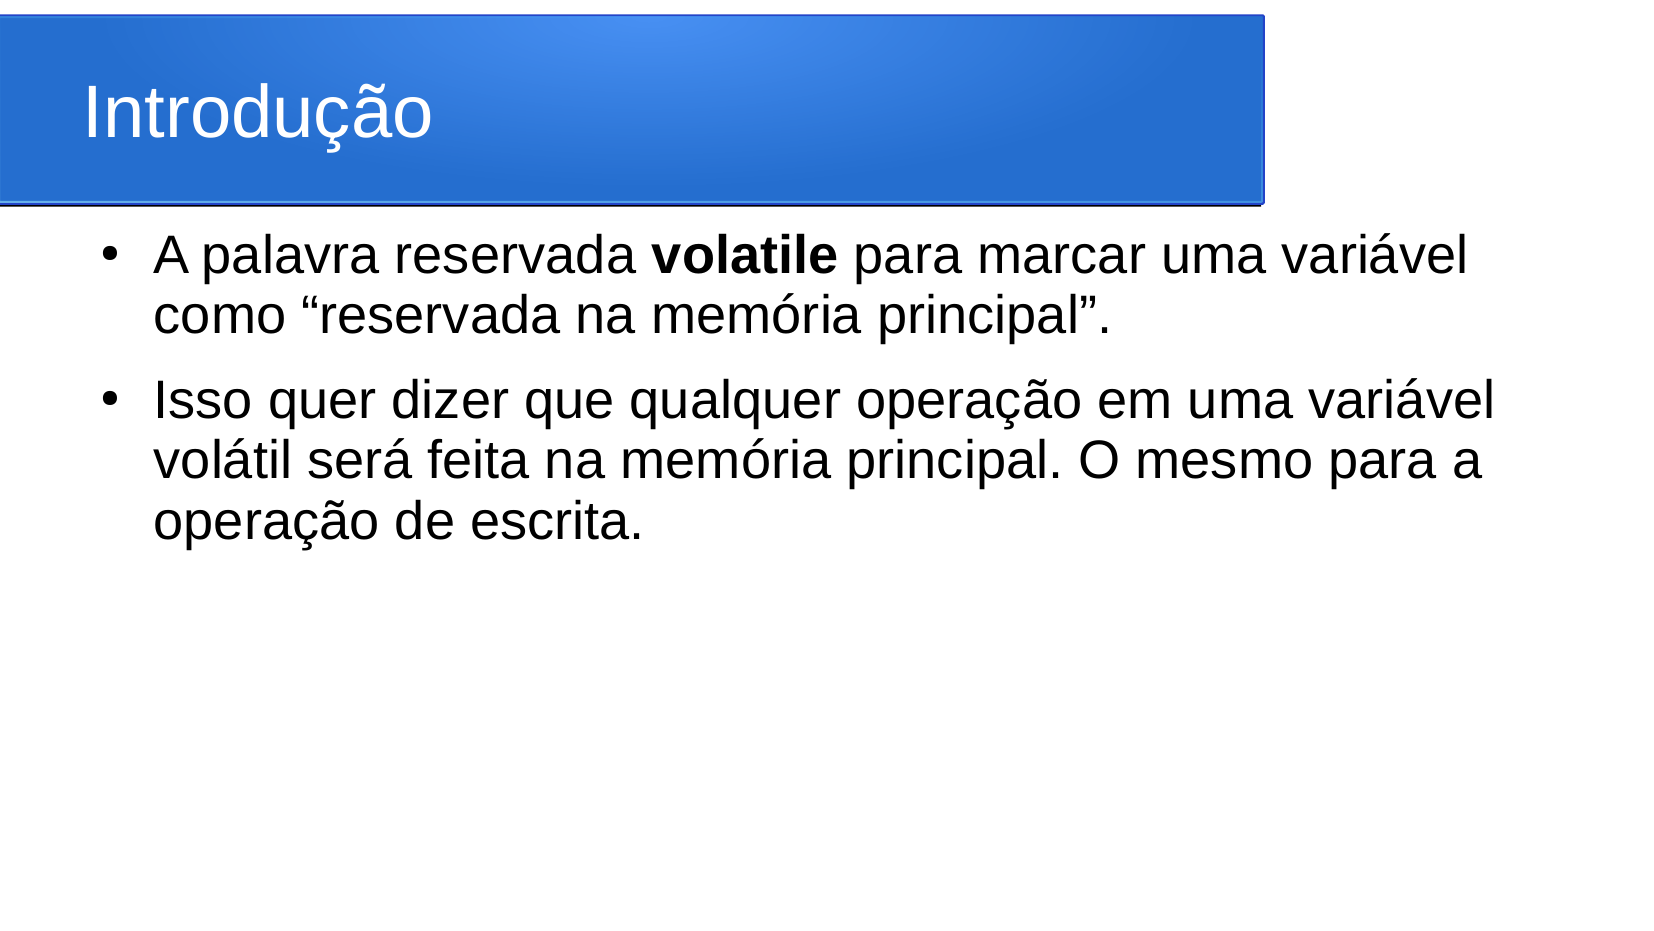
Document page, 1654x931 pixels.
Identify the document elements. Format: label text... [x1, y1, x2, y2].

list A palavra reservada volatile para marcar uma variável como “reservada na memória principal”. Isso quer dizer que qualquer operação em uma variável volátil será feita na memória principal. O mesmo para a operação de escrita. [82, 224, 1571, 764]
title Introdução [82, 35, 1235, 189]
